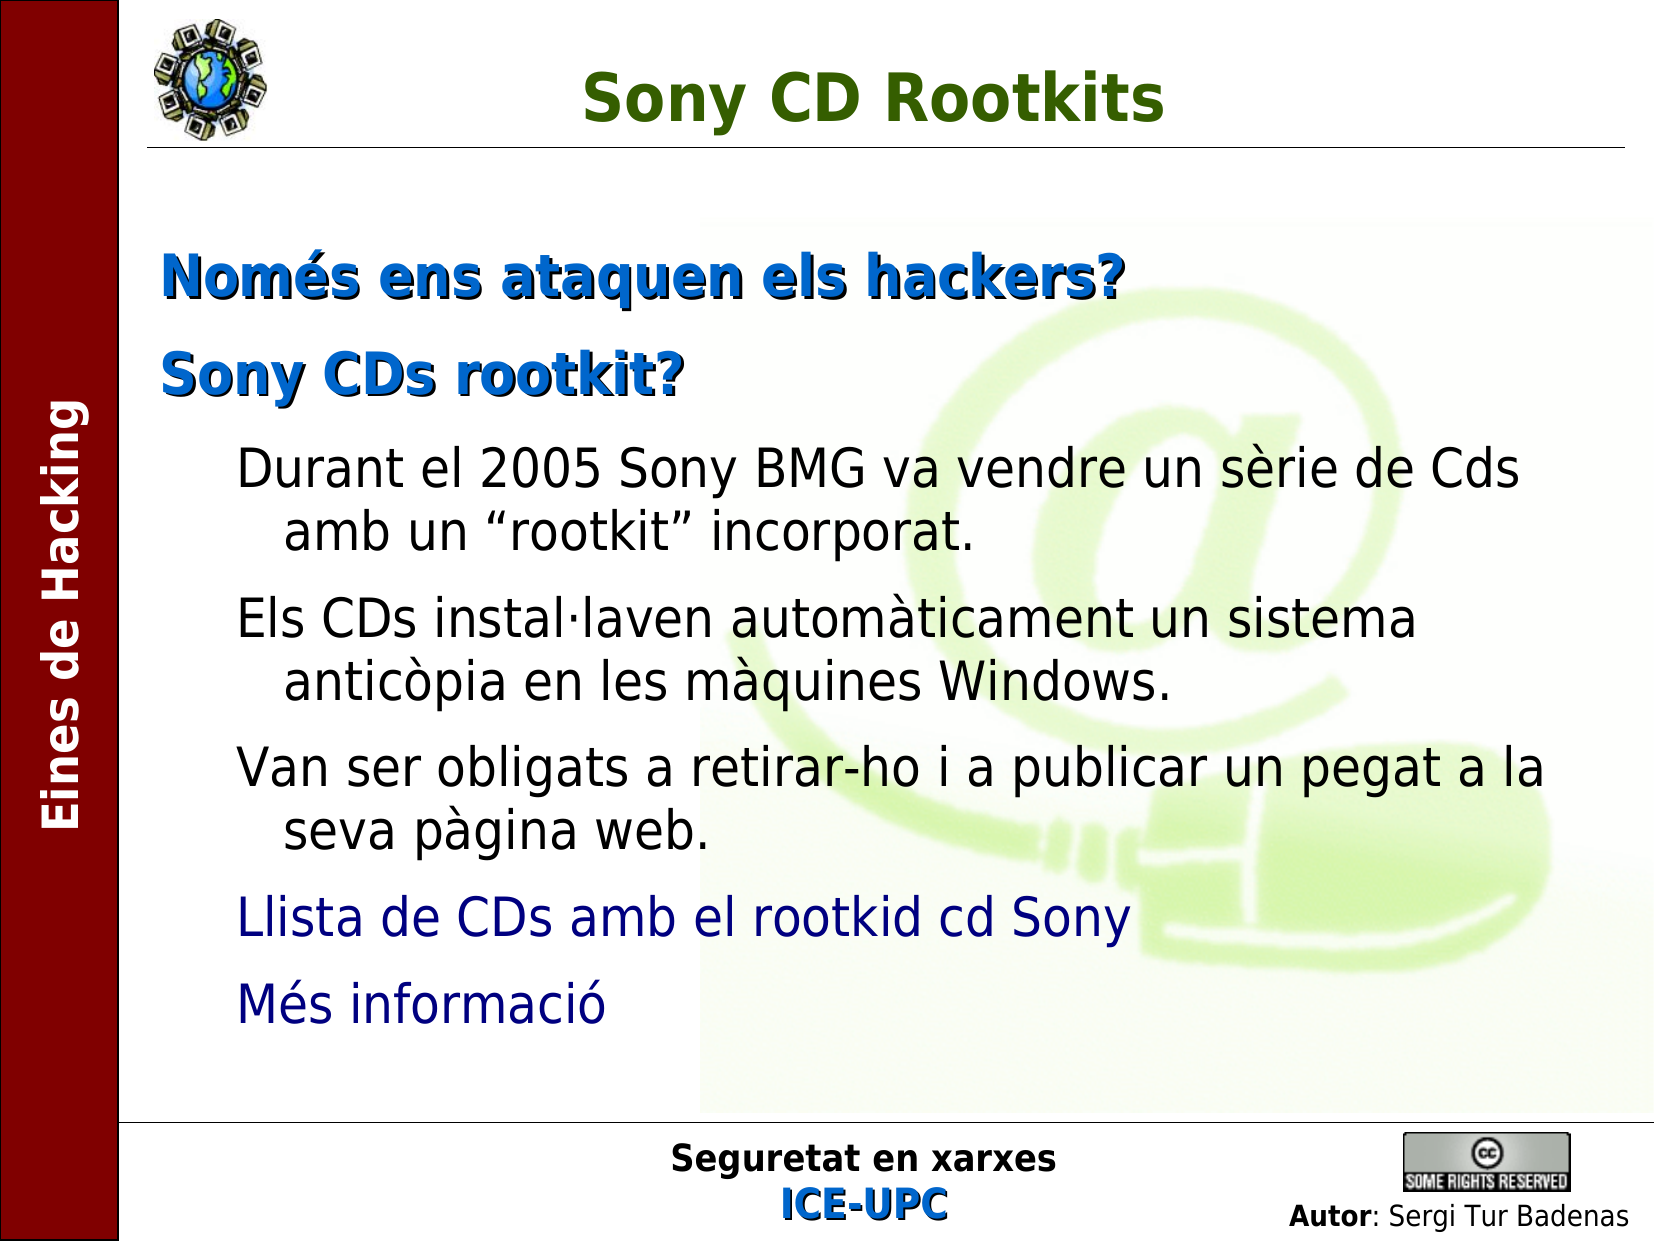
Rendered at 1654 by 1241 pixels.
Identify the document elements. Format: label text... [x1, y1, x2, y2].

list Només ens ataquen els hackers? Sony CDs rootkit? Durant el 2005 Sony BMG va vendre un sèrie de Cds amb un “rootkit” incorporat. Els CDs instal·laven automàticament un sistema anticòpia en les màquines Windows. Van ser obligats a retirar-ho i a publicar un pegat a la seva pàgina web. Llista de CDs amb el rootkid cd Sony Més informació [141, 242, 1630, 1078]
picture [700, 217, 1654, 1113]
picture [154, 19, 268, 56]
picture [1403, 1132, 1571, 1192]
title Sony CD Rootkits [129, 56, 1619, 141]
